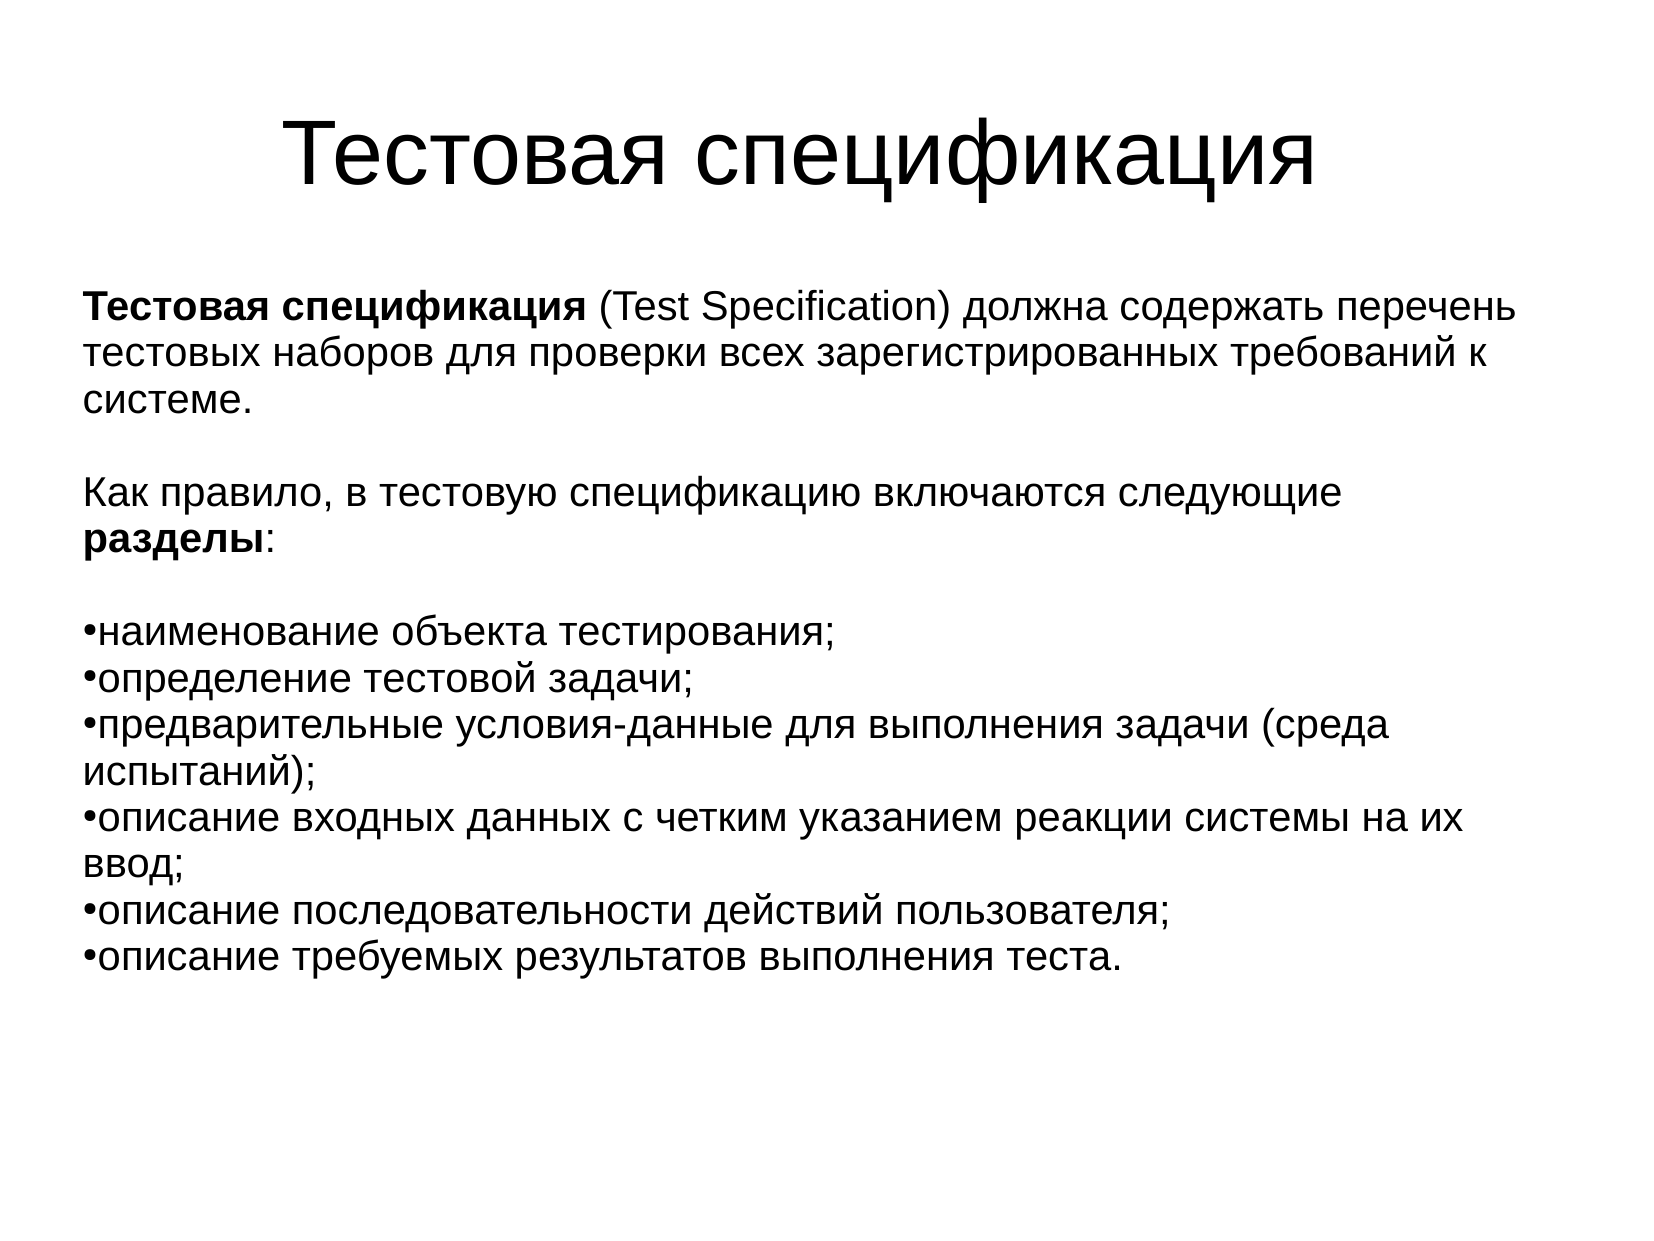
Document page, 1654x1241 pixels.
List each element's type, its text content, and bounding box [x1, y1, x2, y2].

subtitle Тестовая спецификация (Test Specification) должна содержать перечень тестовых наборов для проверки всех зарегистрированных требований к системе. Как правило, в тестовую спецификацию включаются следующие разделы: наименование объекта тестирования; определение тестовой задачи; предварительные условия-данные для выполнения задачи (среда испытаний); описание входных данных с четким указанием реакции системы на их ввод; описание последовательности действий пользователя; описание требуемых результатов выполнения теста. [82, 282, 1538, 1017]
title Тестовая спецификация [30, 49, 1571, 257]
